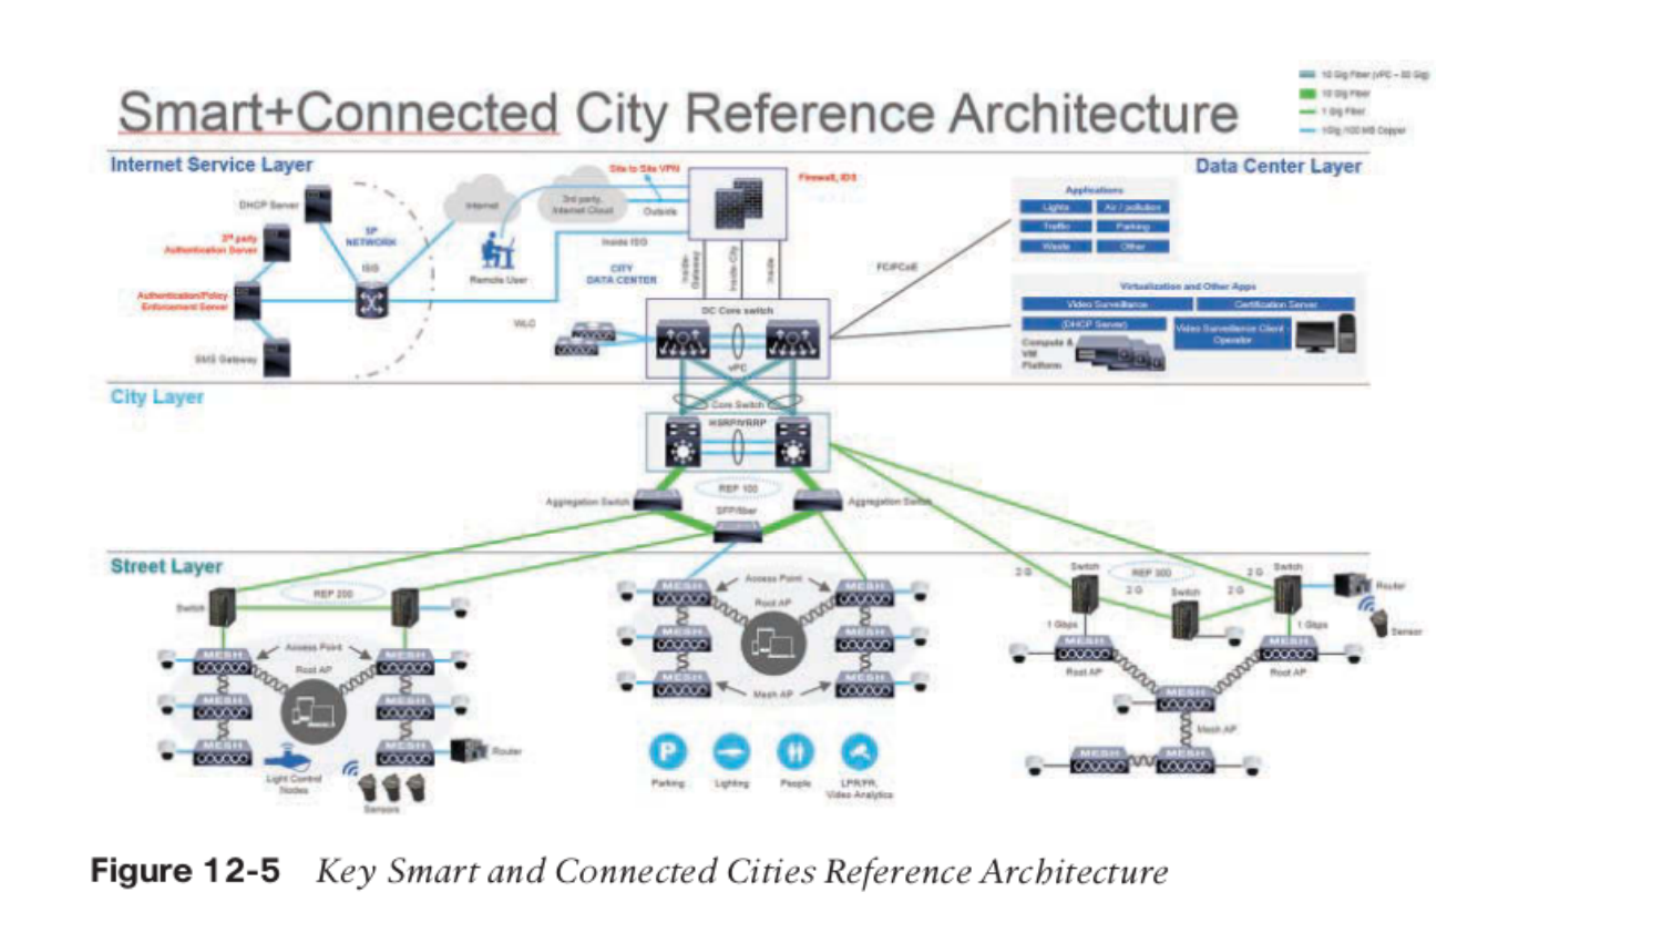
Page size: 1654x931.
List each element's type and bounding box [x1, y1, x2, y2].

picture [82, 15, 1436, 922]
